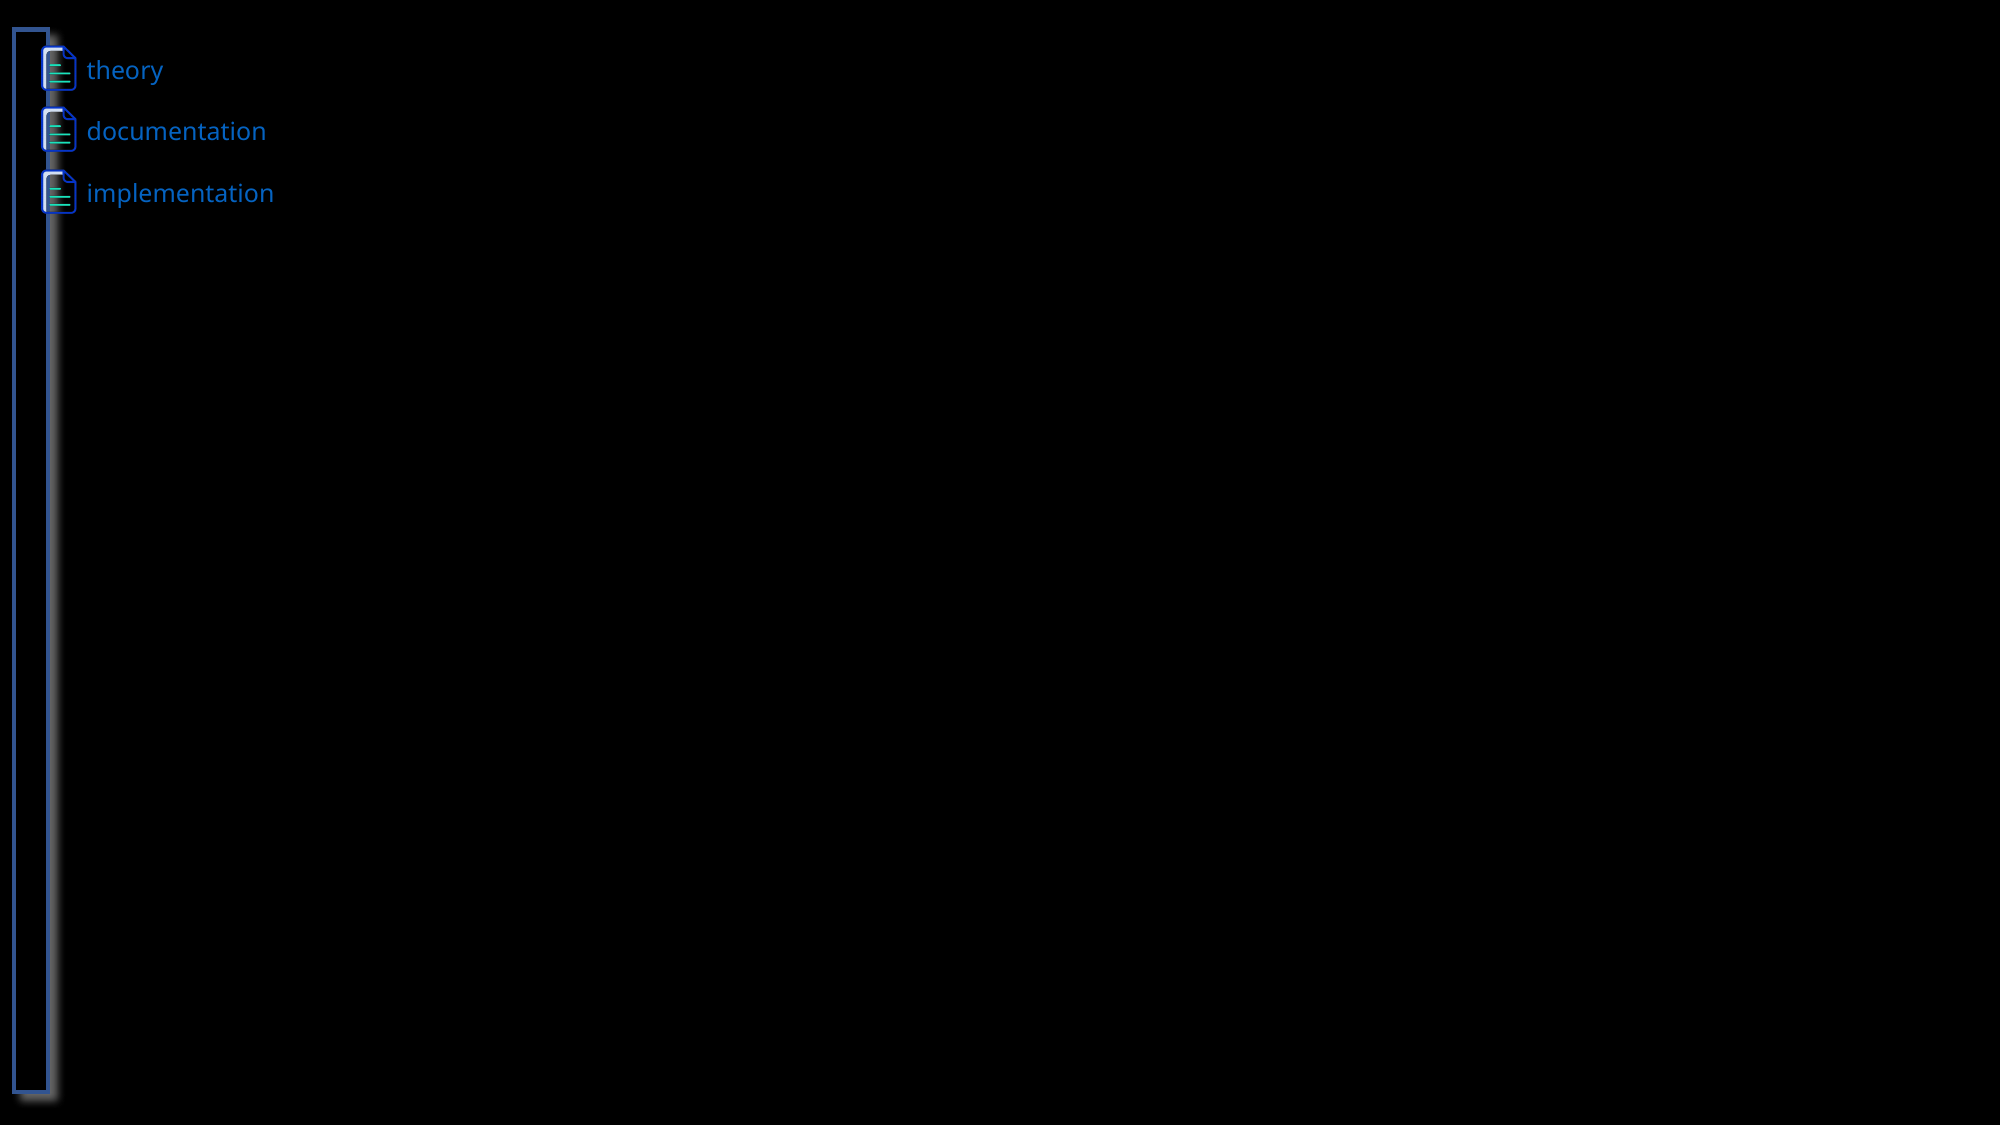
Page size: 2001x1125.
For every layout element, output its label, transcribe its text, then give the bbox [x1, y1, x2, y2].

text_box theory [71, 47, 179, 97]
picture [40, 45, 77, 91]
picture [40, 169, 77, 215]
text_box implementation [71, 170, 290, 220]
text_box documentation [71, 107, 282, 157]
text_box [14, 29, 49, 1093]
picture [40, 106, 77, 152]
